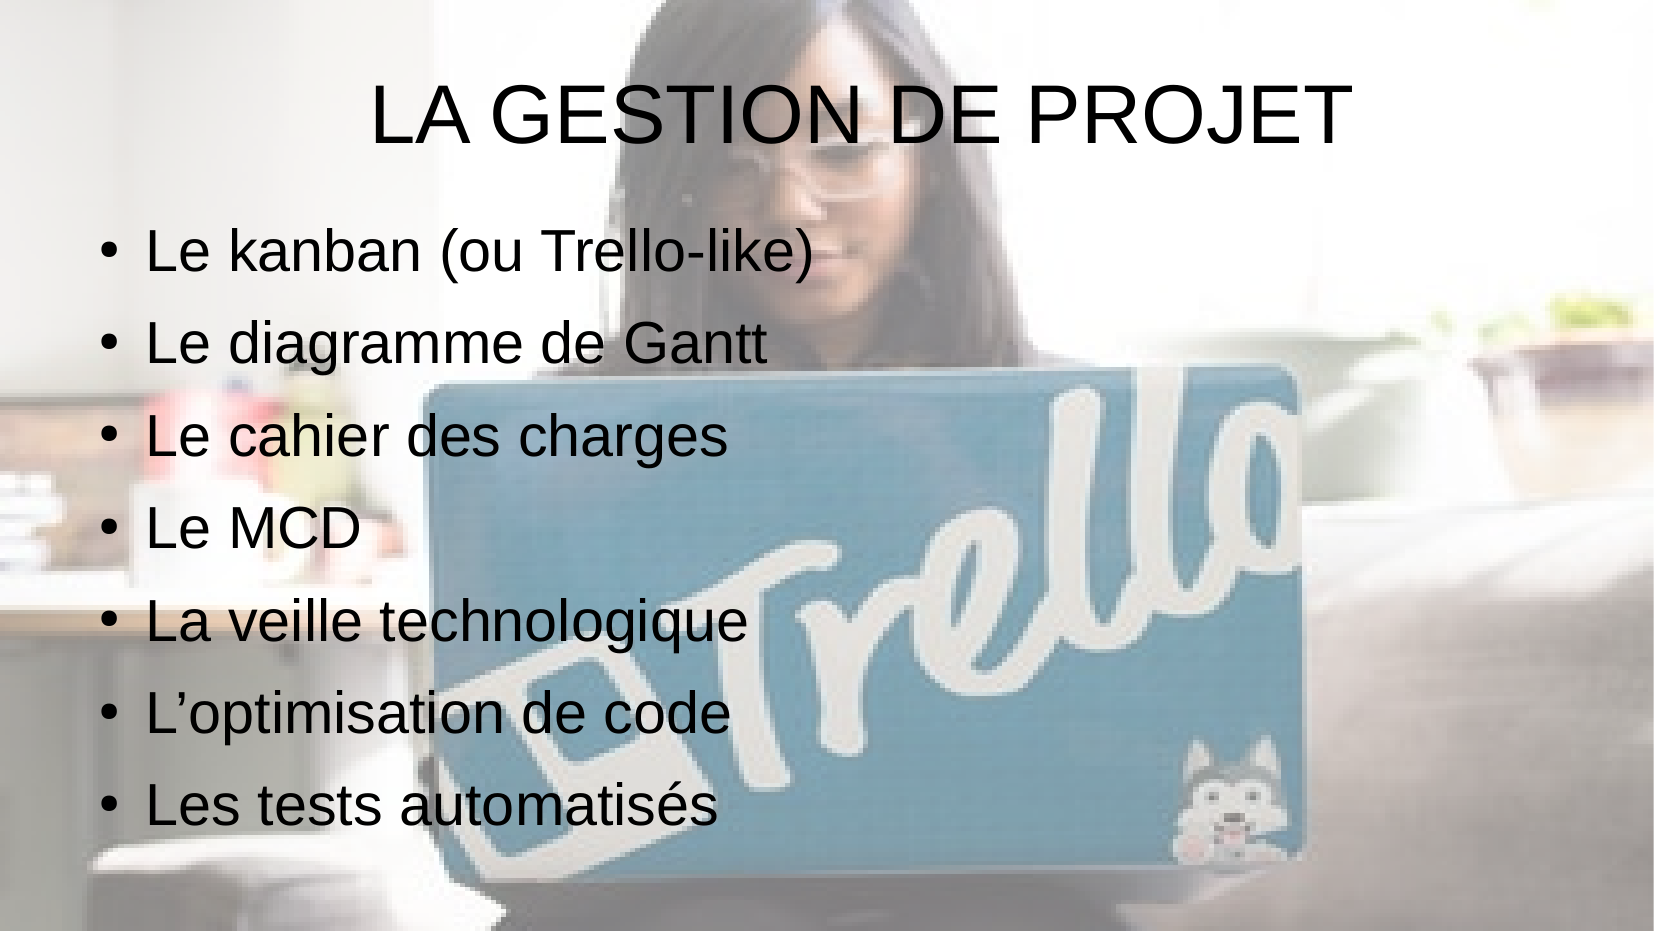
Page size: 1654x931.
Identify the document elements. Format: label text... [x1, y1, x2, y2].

list Le kanban (ou Trello-like) Le diagramme de Gantt Le cahier des charges Le MCD La veille technologique L’optimisation de code Les tests automatisés [82, 217, 1571, 839]
title LA GESTION DE PROJET [82, 37, 1571, 193]
picture [0, 0, 1654, 931]
